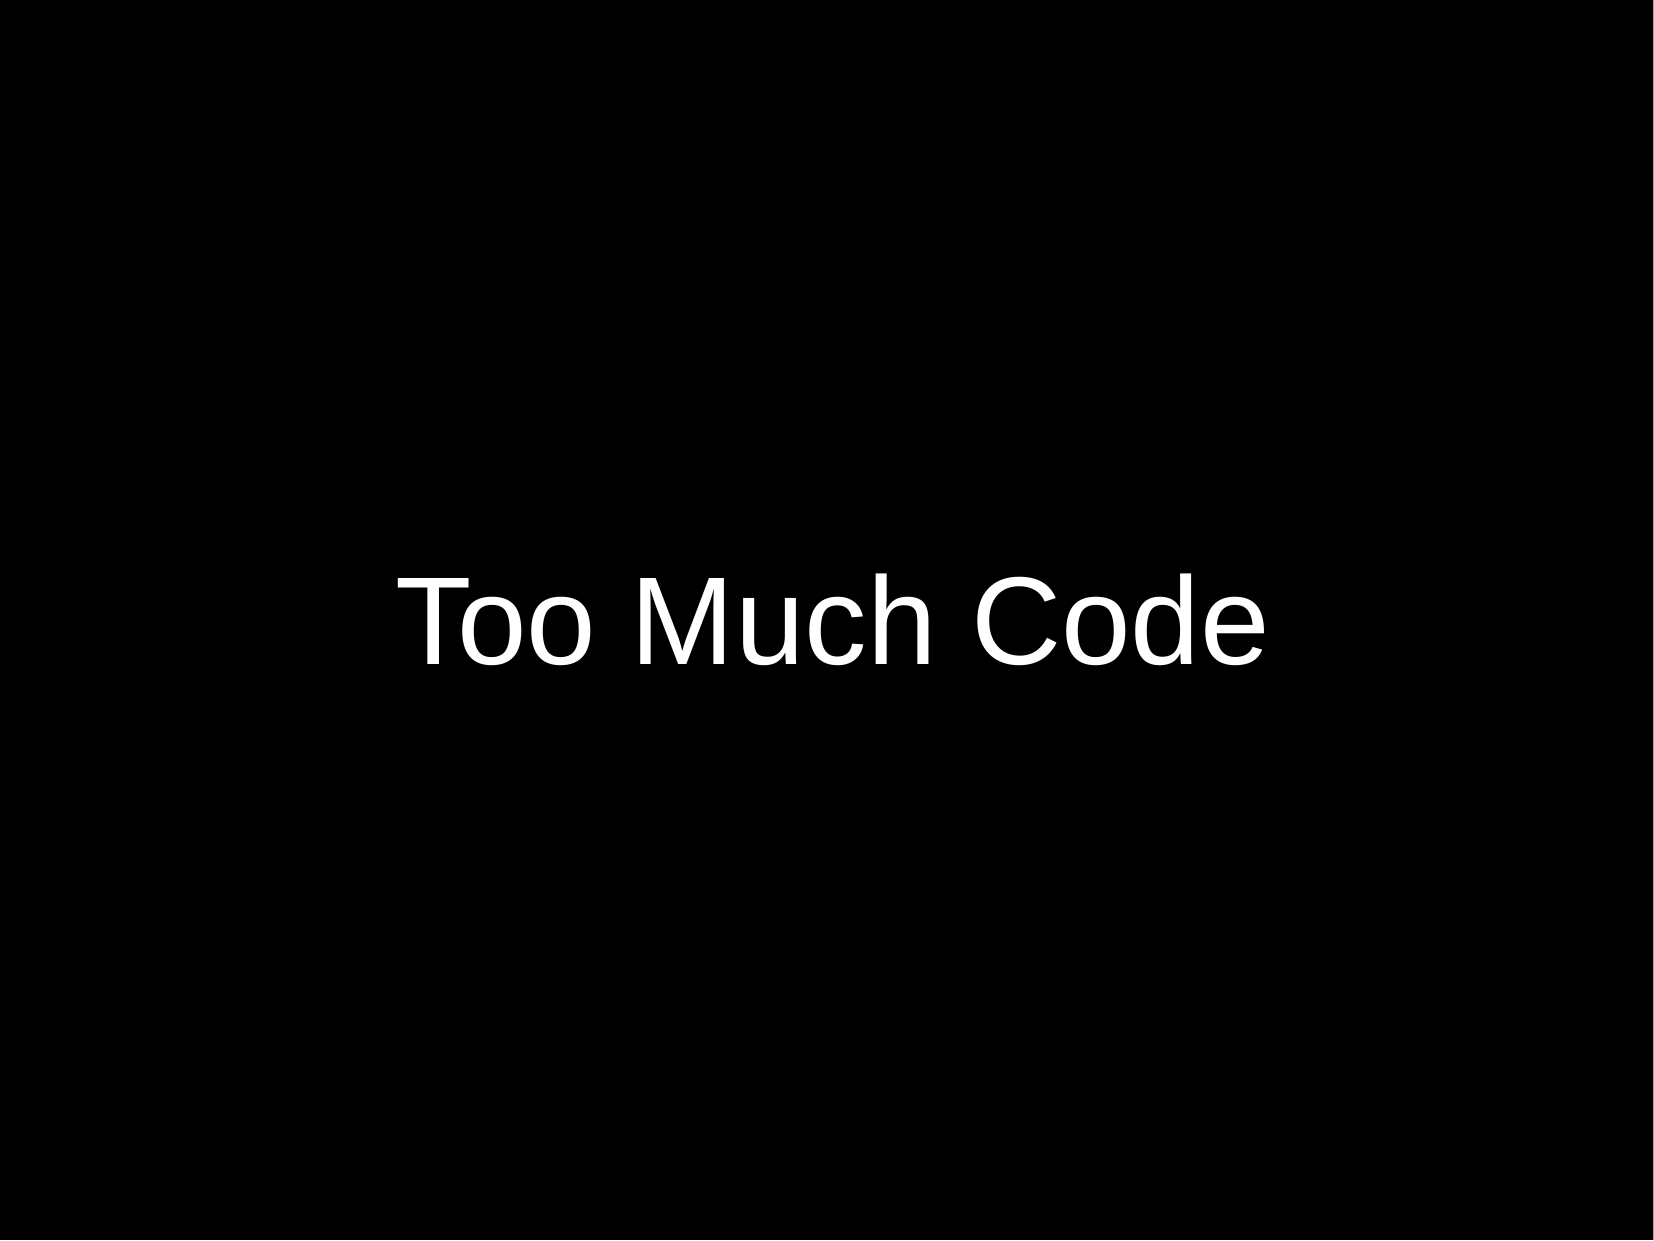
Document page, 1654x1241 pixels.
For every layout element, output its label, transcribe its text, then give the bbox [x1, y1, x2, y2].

text_box Too Much Code [23, 543, 1642, 809]
